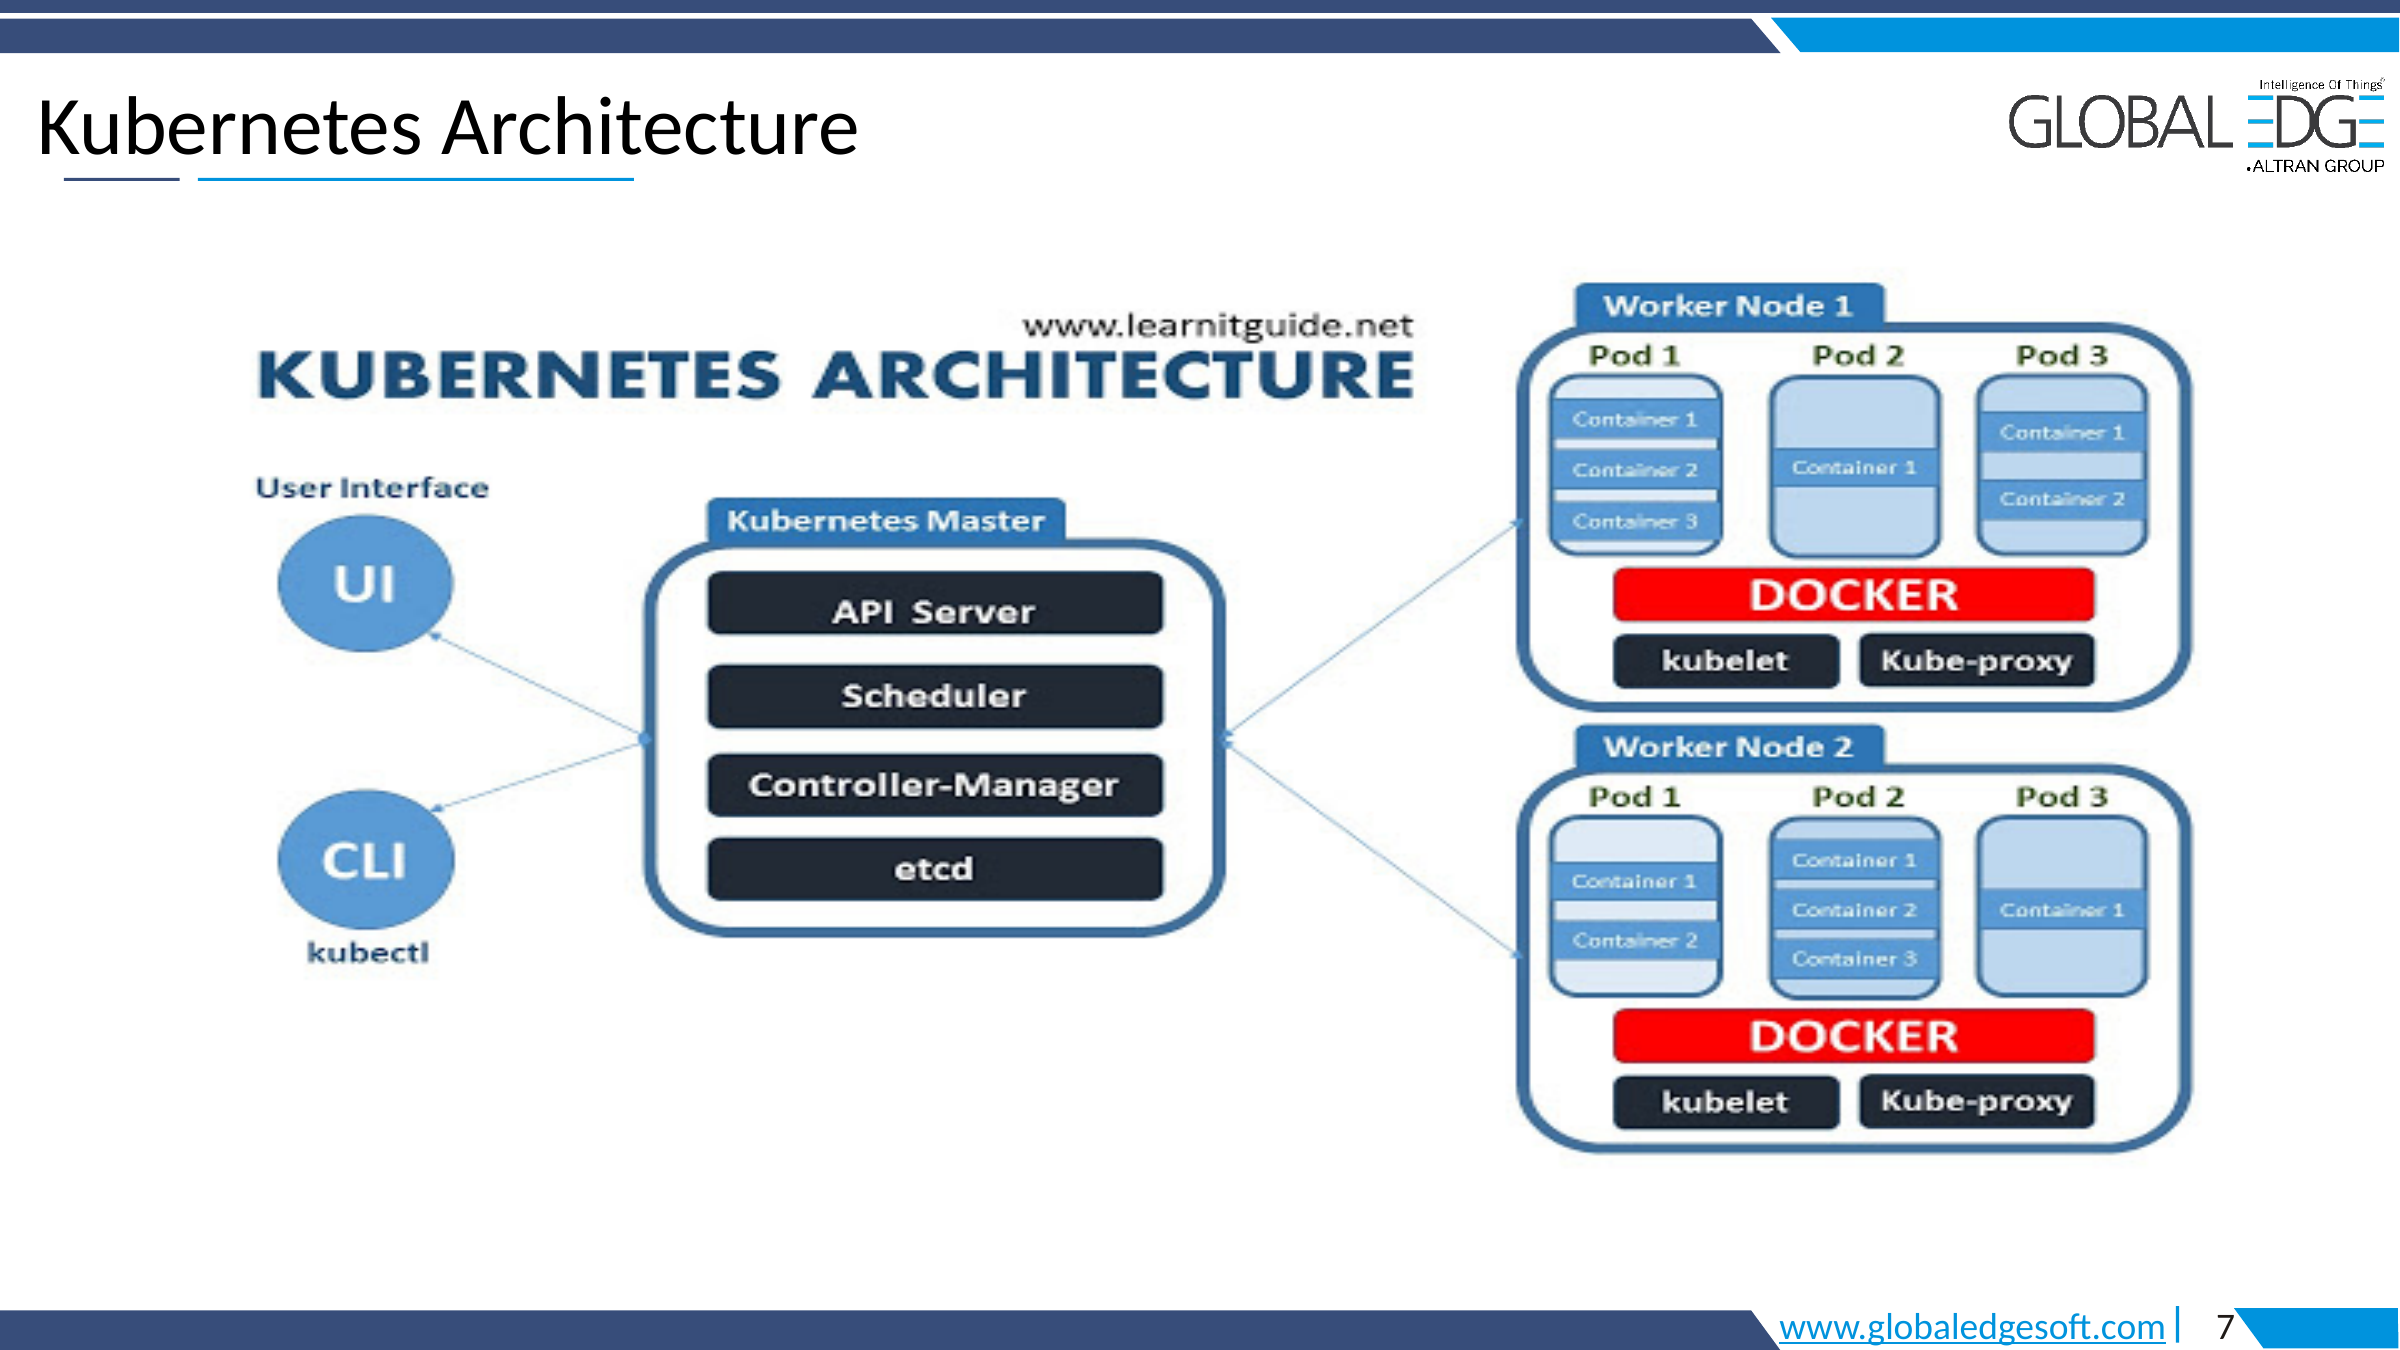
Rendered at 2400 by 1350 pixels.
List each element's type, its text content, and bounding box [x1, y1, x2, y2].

title Kubernetes Architecture [26, 64, 1977, 178]
picture [2001, 67, 2392, 182]
picture [82, 247, 2292, 1182]
